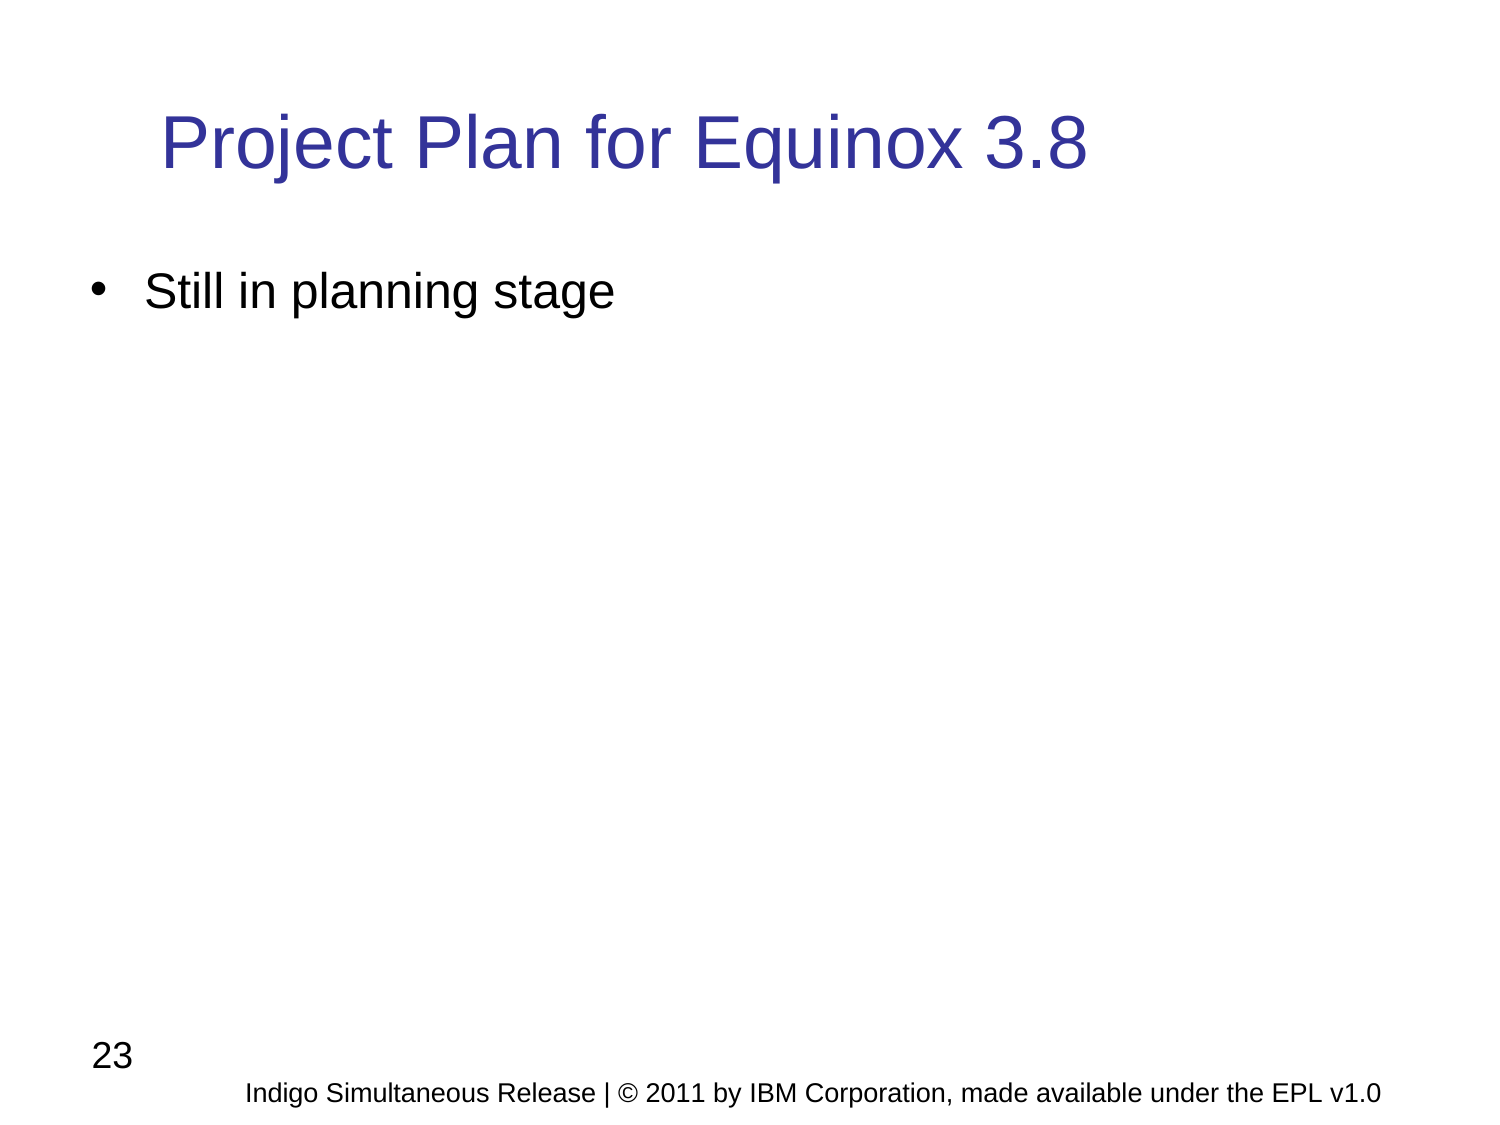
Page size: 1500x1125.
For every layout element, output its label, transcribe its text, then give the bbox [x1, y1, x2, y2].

title Project Plan for Equinox 3.8 [74, 45, 1176, 233]
list Still in planning stage [75, 262, 1426, 1005]
